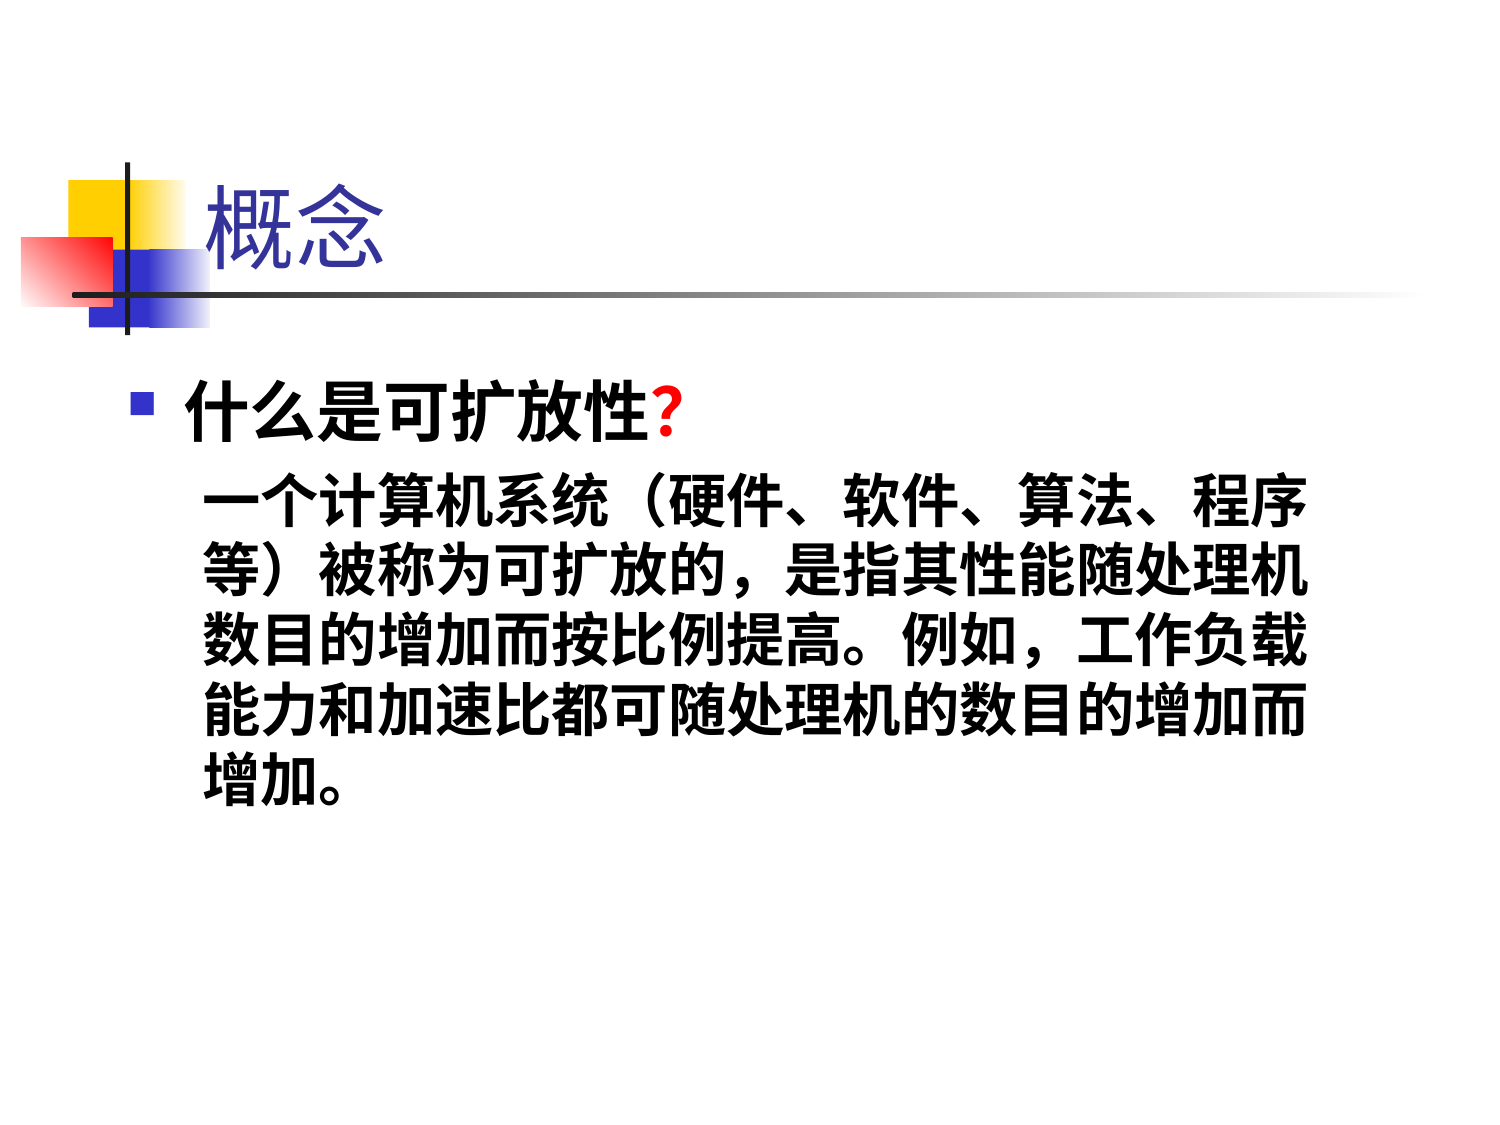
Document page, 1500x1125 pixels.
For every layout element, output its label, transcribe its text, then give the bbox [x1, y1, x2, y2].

list 什么是可扩放性？ 一个计算机系统（硬件、软件、算法、程序等）被称为可扩放的，是指其性能随处理机数目的增加而按比例提高。例如，工作负载能力和加速比都可随处理机的数目的增加而增加。 [112, 361, 1353, 1037]
title 概念 [188, 101, 1468, 289]
